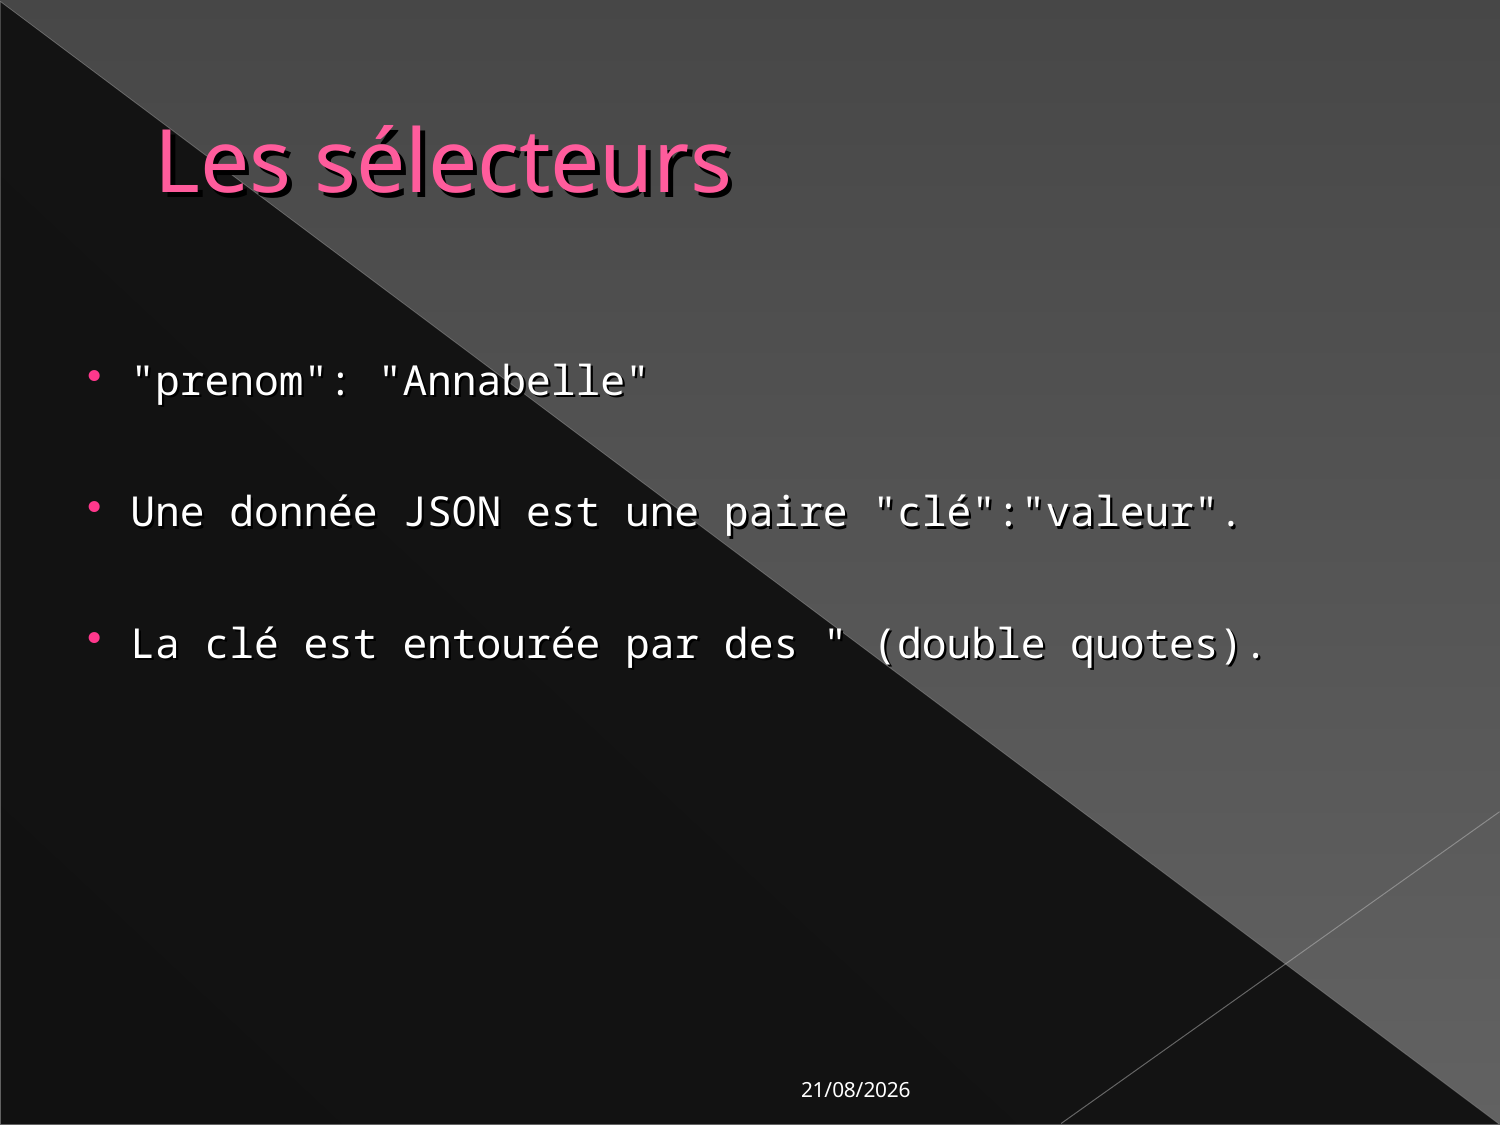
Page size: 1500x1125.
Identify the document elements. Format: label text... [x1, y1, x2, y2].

list "prenom": "Annabelle" Une donnée JSON est une paire "clé":"valeur". La clé est entourée par des " (double quotes). [75, 263, 1418, 674]
title Les sélecteurs [75, 43, 1426, 274]
